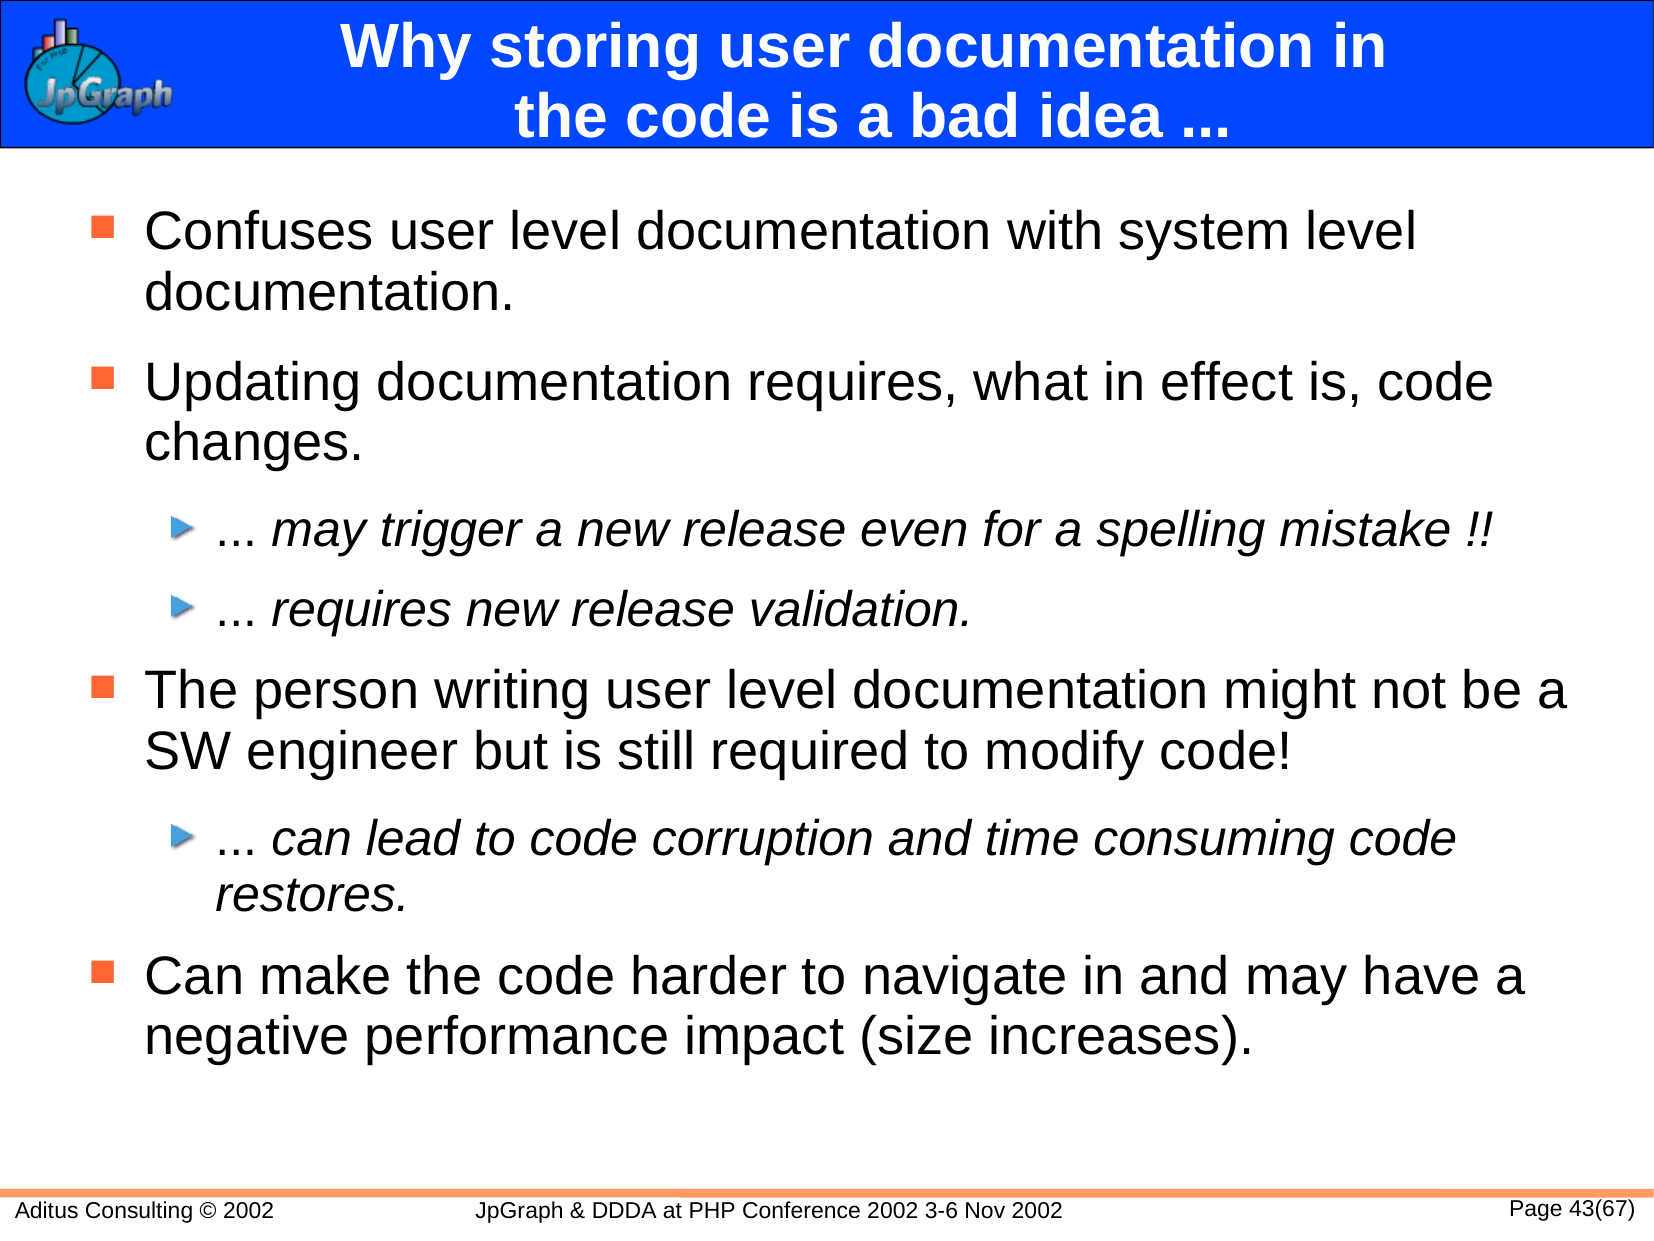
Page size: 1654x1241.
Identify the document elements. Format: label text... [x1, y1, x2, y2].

list Confuses user level documentation with system level documentation. Updating documentation requires, what in effect is, code changes. ... may trigger a new release even for a spelling mistake !! ... requires new release validation. The person writing user level documentation might not be a SW engineer but is still required to modify code! ... can lead to code corruption and time consuming code restores. Can make the code harder to navigate in and may have a negative performance impact (size increases). [73, 201, 1590, 1182]
picture [20, 17, 123, 128]
title Why storing user documentation in the code is a bad idea ... [123, 0, 1624, 163]
